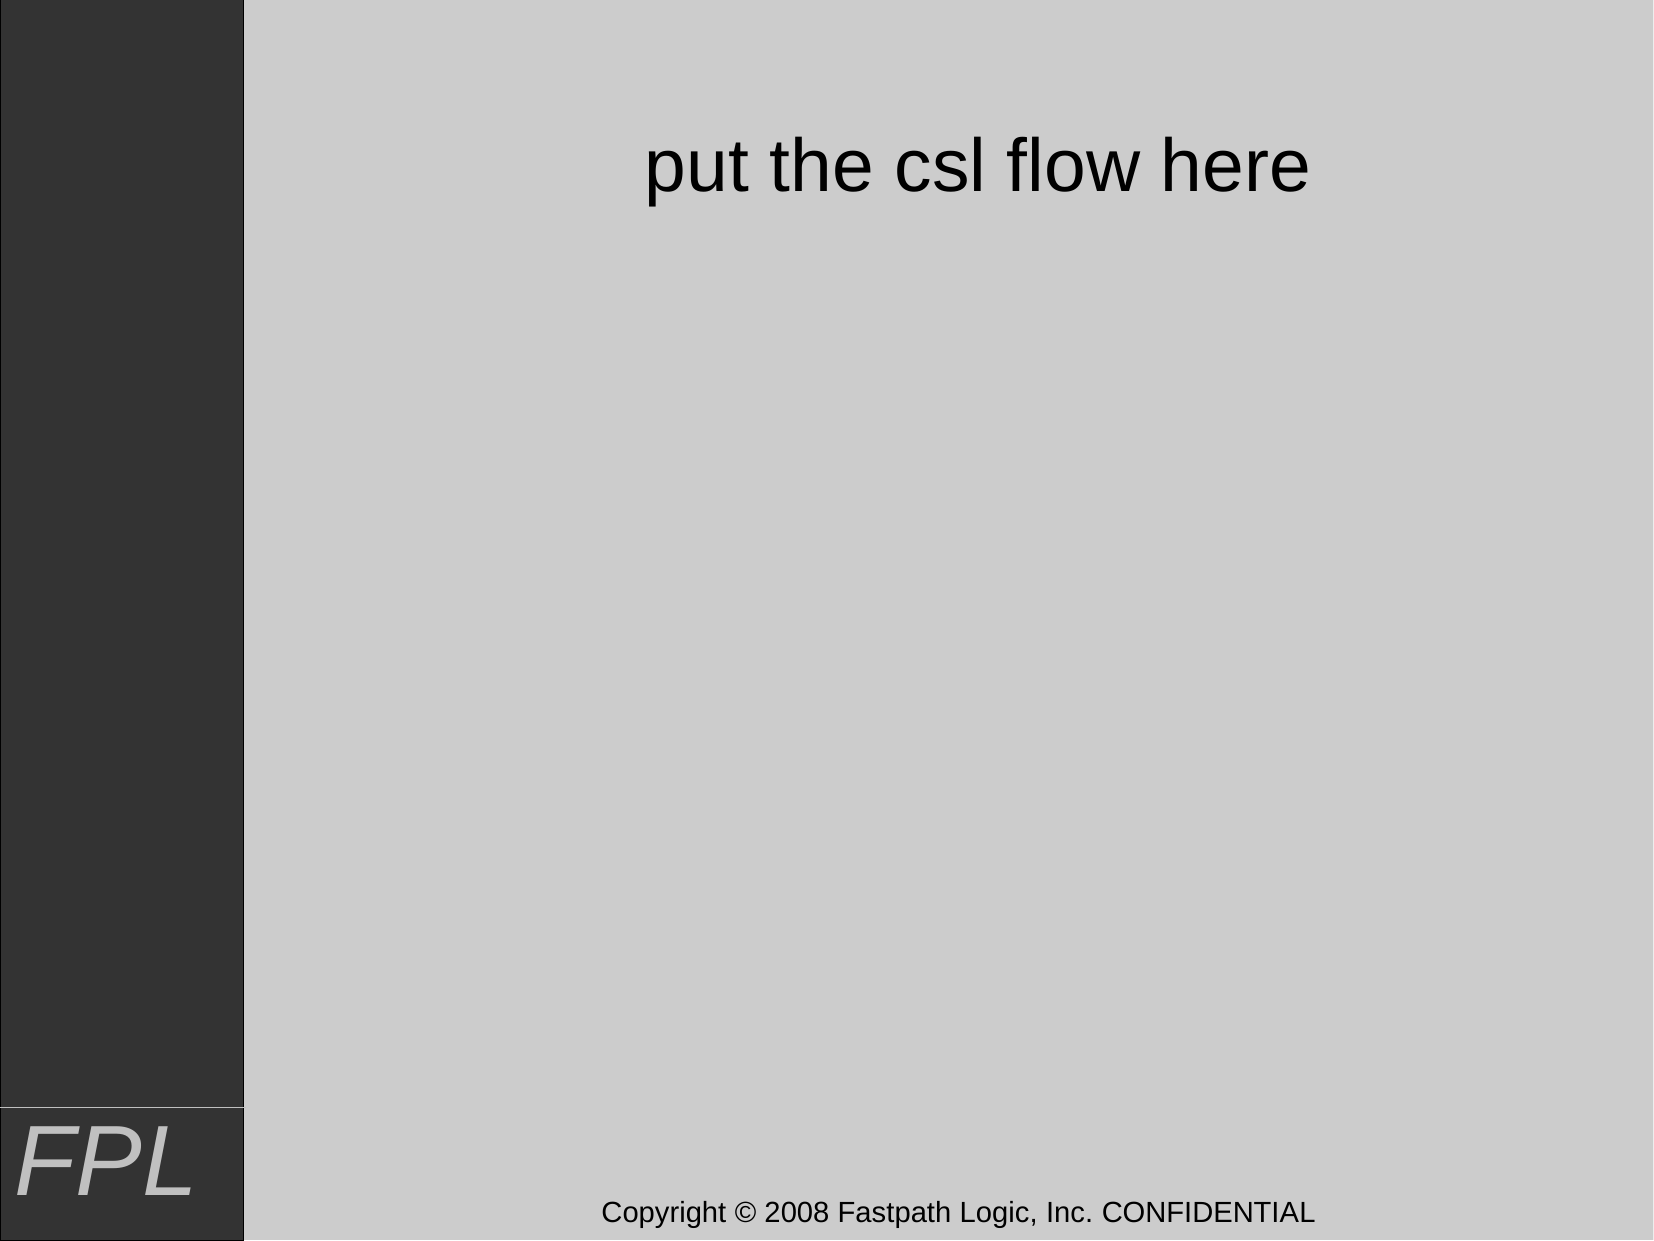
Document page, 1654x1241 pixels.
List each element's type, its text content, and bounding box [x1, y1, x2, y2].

title put the csl flow here [427, 57, 1530, 274]
